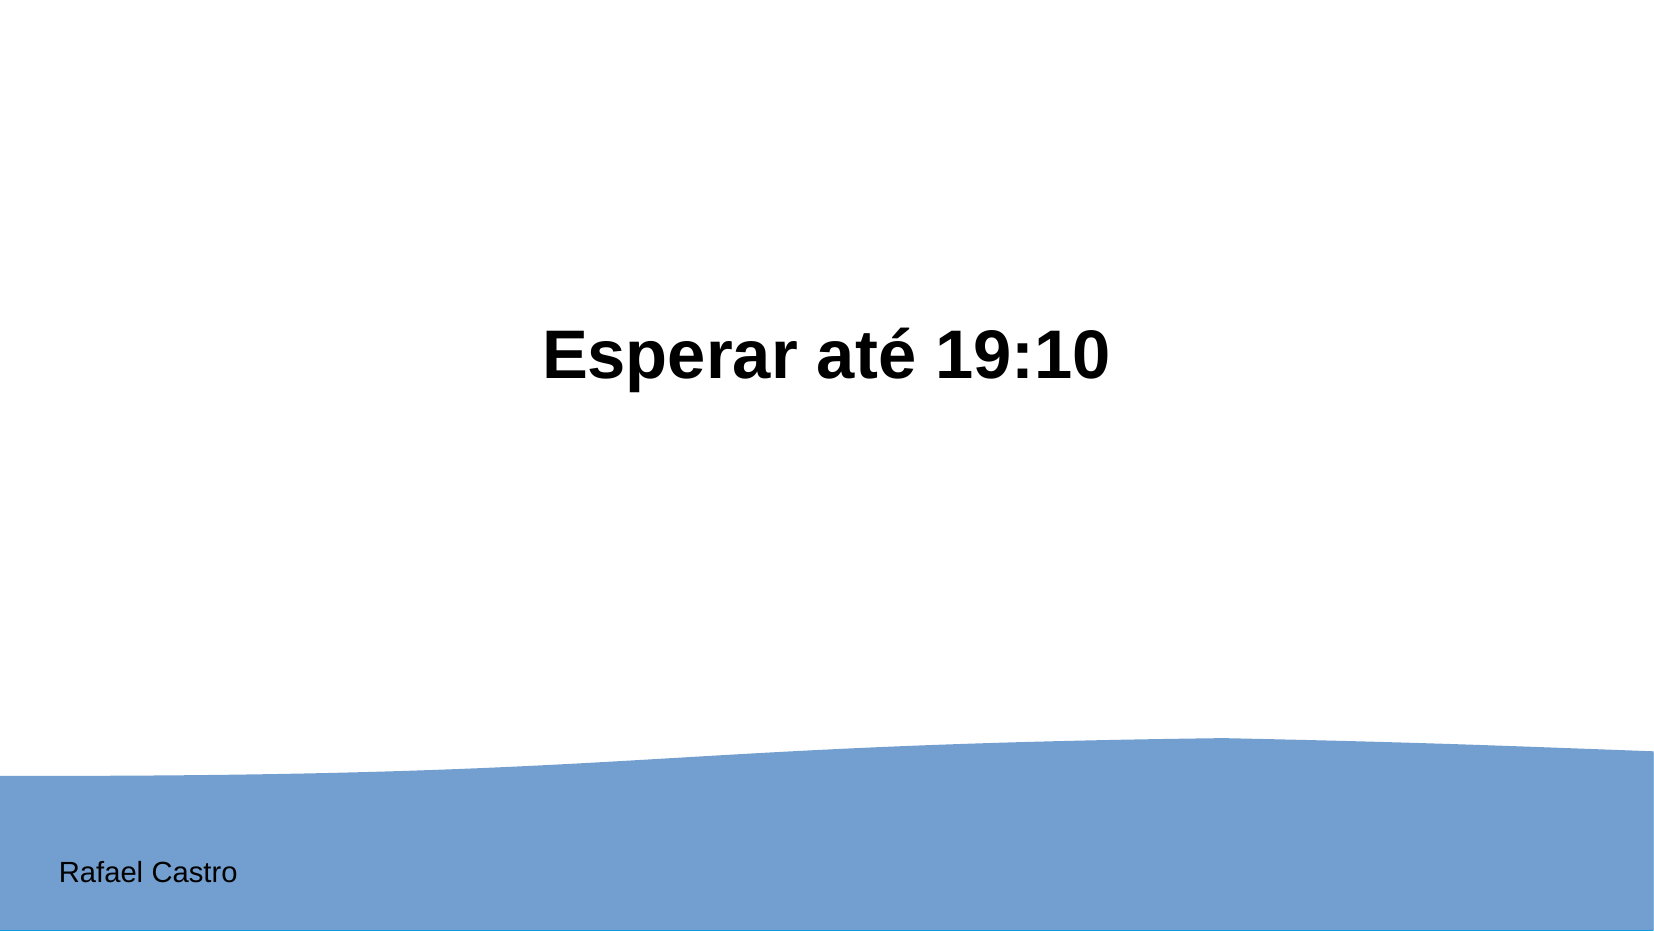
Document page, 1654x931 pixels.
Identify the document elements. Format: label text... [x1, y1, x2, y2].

title Esperar até 19:10 [88, 265, 1565, 443]
